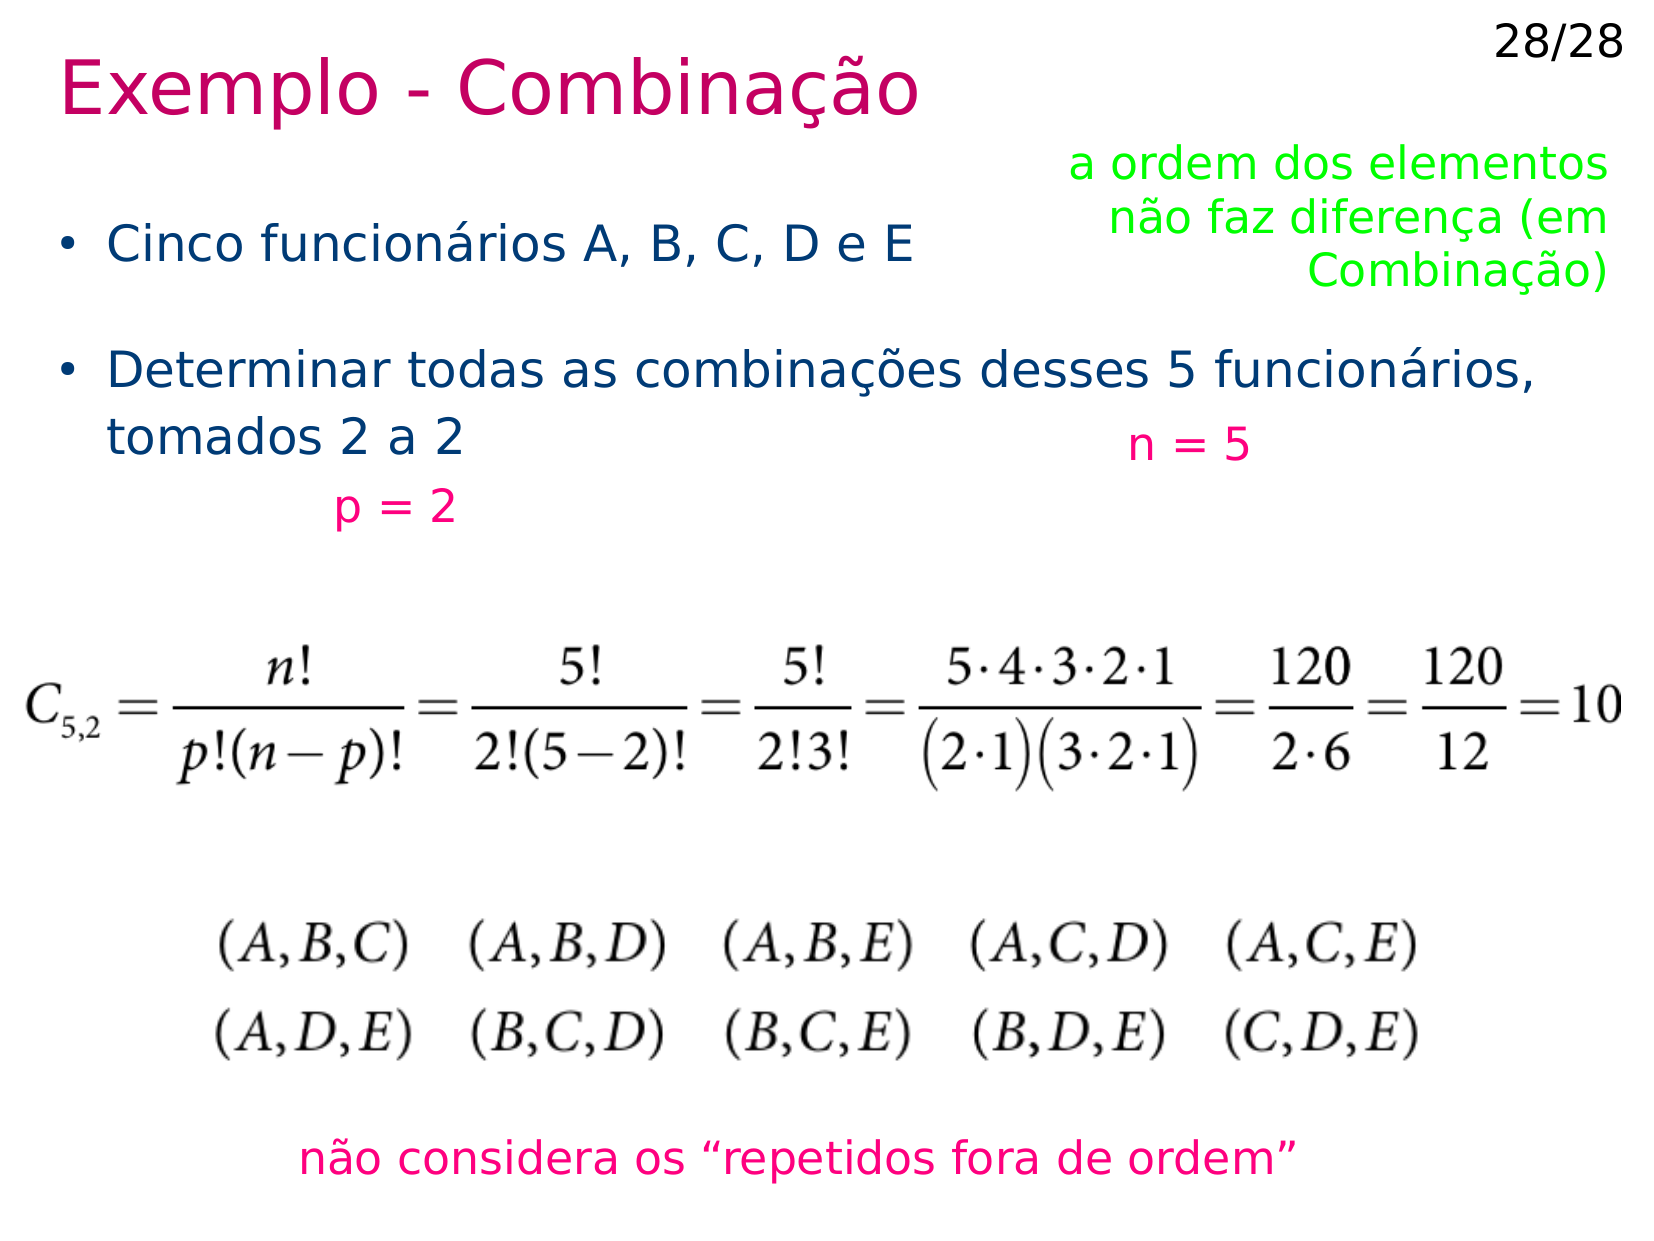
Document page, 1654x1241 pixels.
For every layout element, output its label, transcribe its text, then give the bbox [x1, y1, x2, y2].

text_box não considera os “repetidos fora de ordem” [283, 1124, 1316, 1193]
text_box a ordem dos elementos não faz diferença (em Combinação) [1015, 129, 1625, 367]
list Cinco funcionários A, B, C, D e E Determinar todas as combinações desses 5 funcionários, tomados 2 a 2 [59, 206, 1625, 1211]
text_box n = 5 [1098, 410, 1312, 485]
title Exemplo - Combinação [59, 29, 1625, 148]
picture [23, 637, 1621, 798]
picture [200, 909, 1442, 1069]
text_box p = 2 [318, 472, 497, 547]
